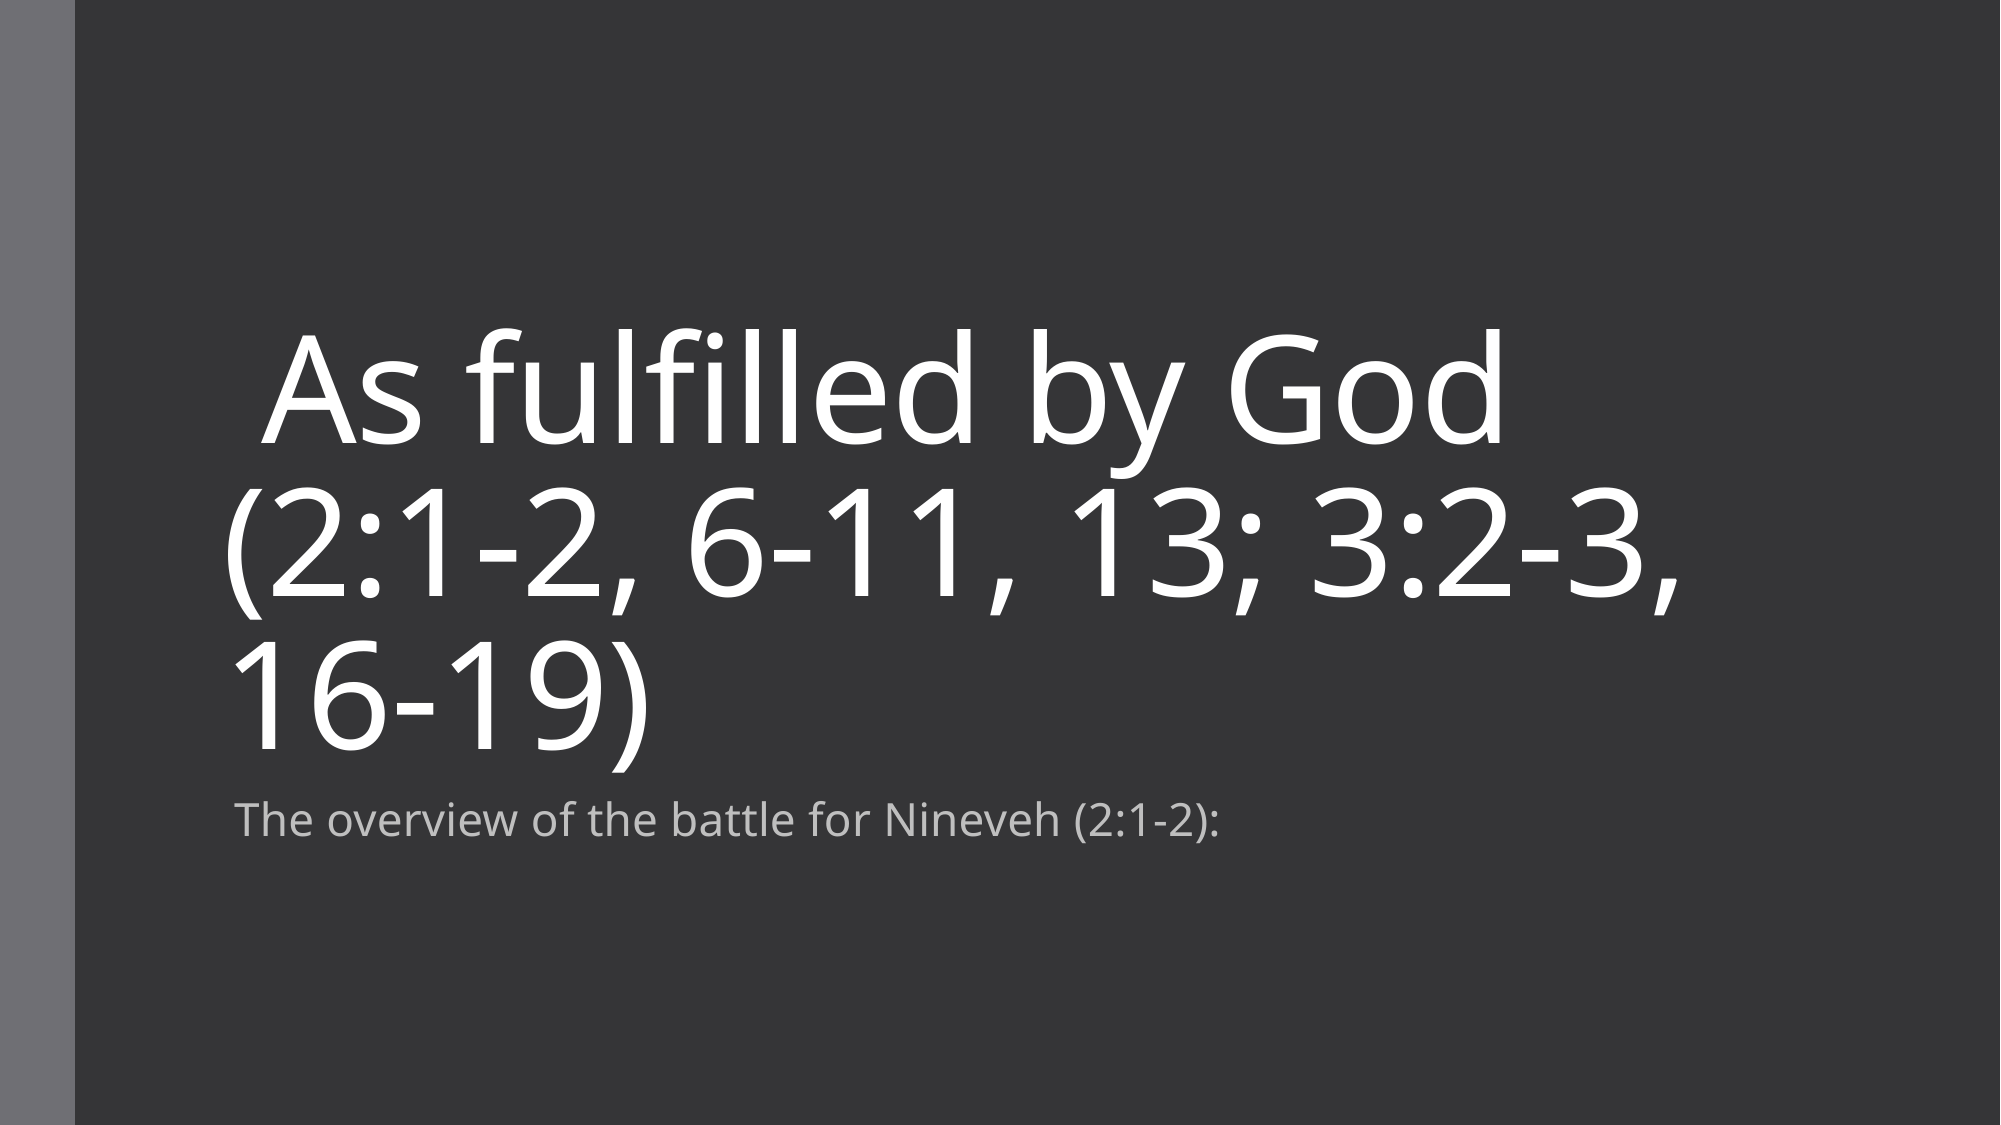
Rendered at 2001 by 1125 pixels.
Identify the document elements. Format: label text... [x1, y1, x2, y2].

subtitle The overview of the battle for Nineveh (2:1-2): [206, 787, 1752, 1066]
title As fulfilled by God (2:1-2, 6-11, 13; 3:2-3, 16-19) [206, 124, 1752, 787]
